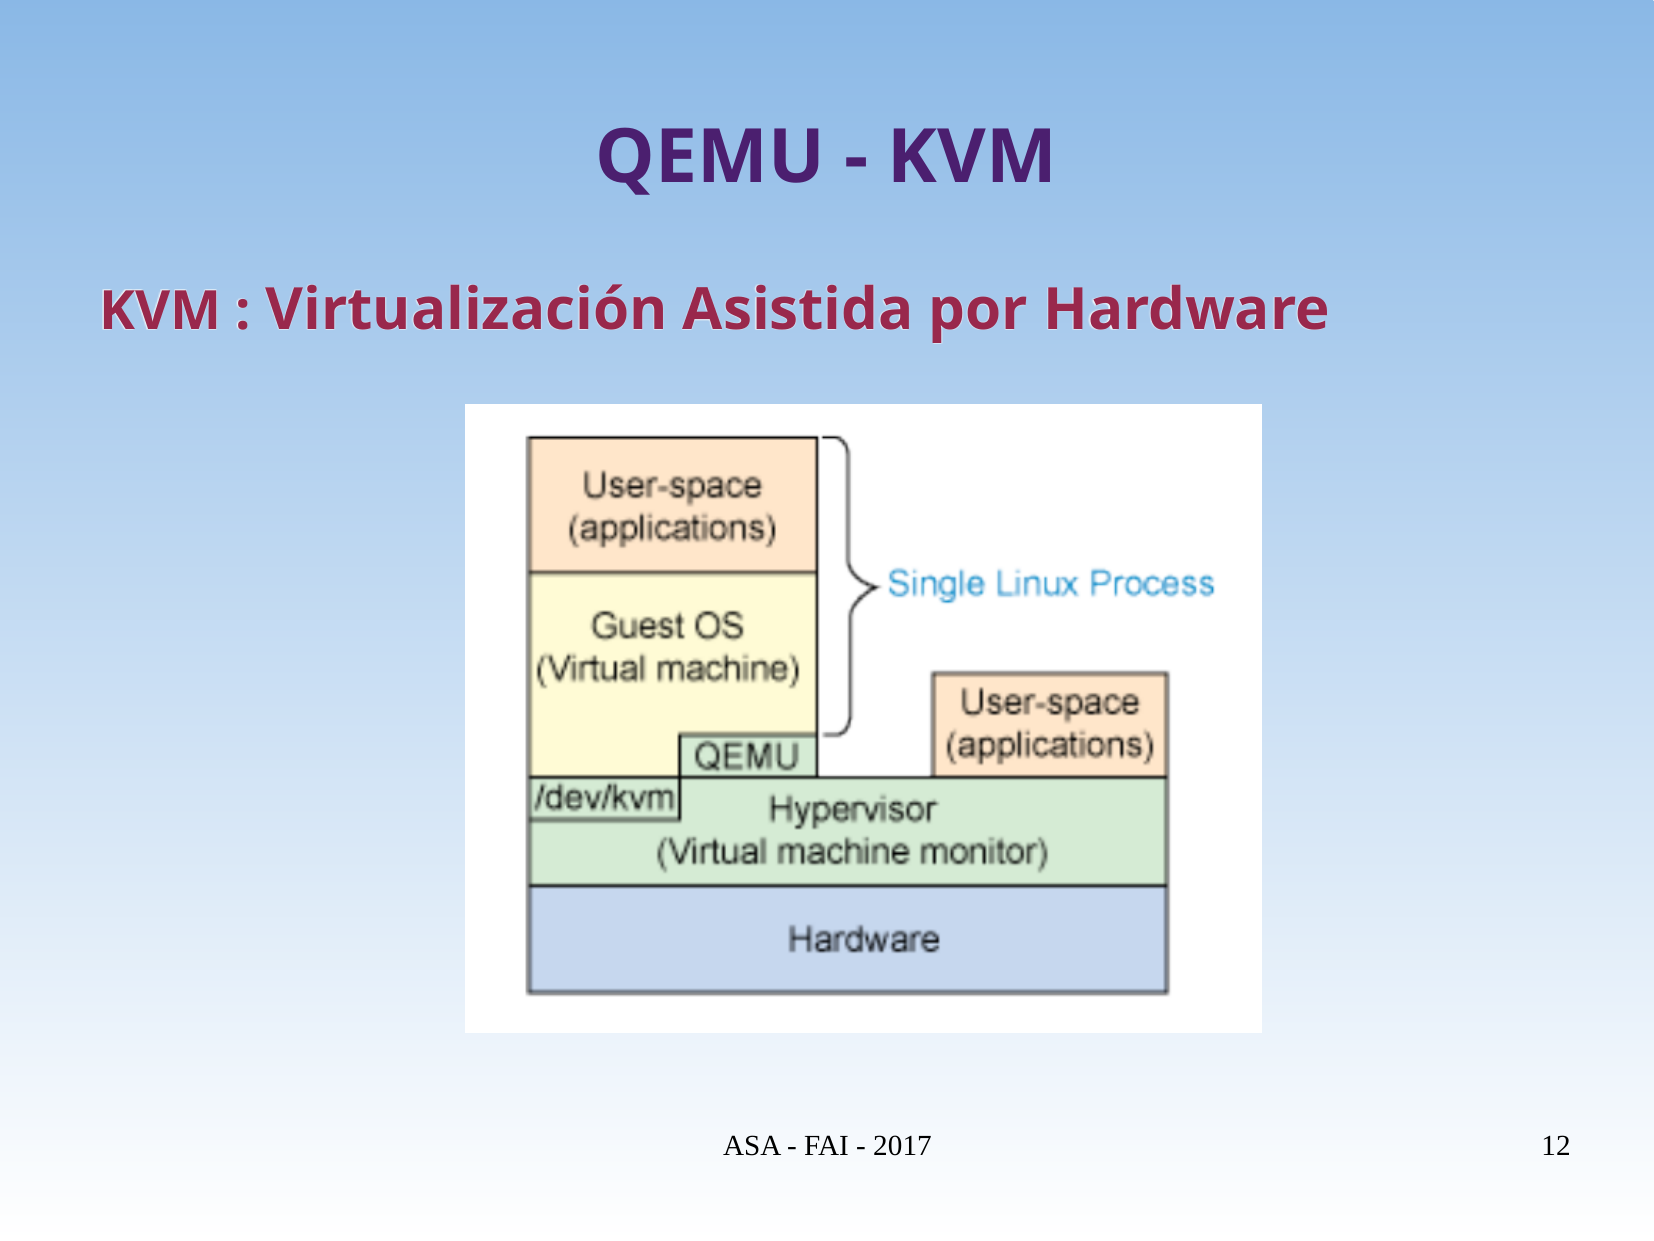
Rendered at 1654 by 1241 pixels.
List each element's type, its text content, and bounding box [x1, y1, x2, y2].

title QEMU - KVM [82, 49, 1571, 257]
picture [465, 404, 1262, 1034]
text_box KVM : Virtualización Asistida por Hardware [84, 260, 1303, 548]
